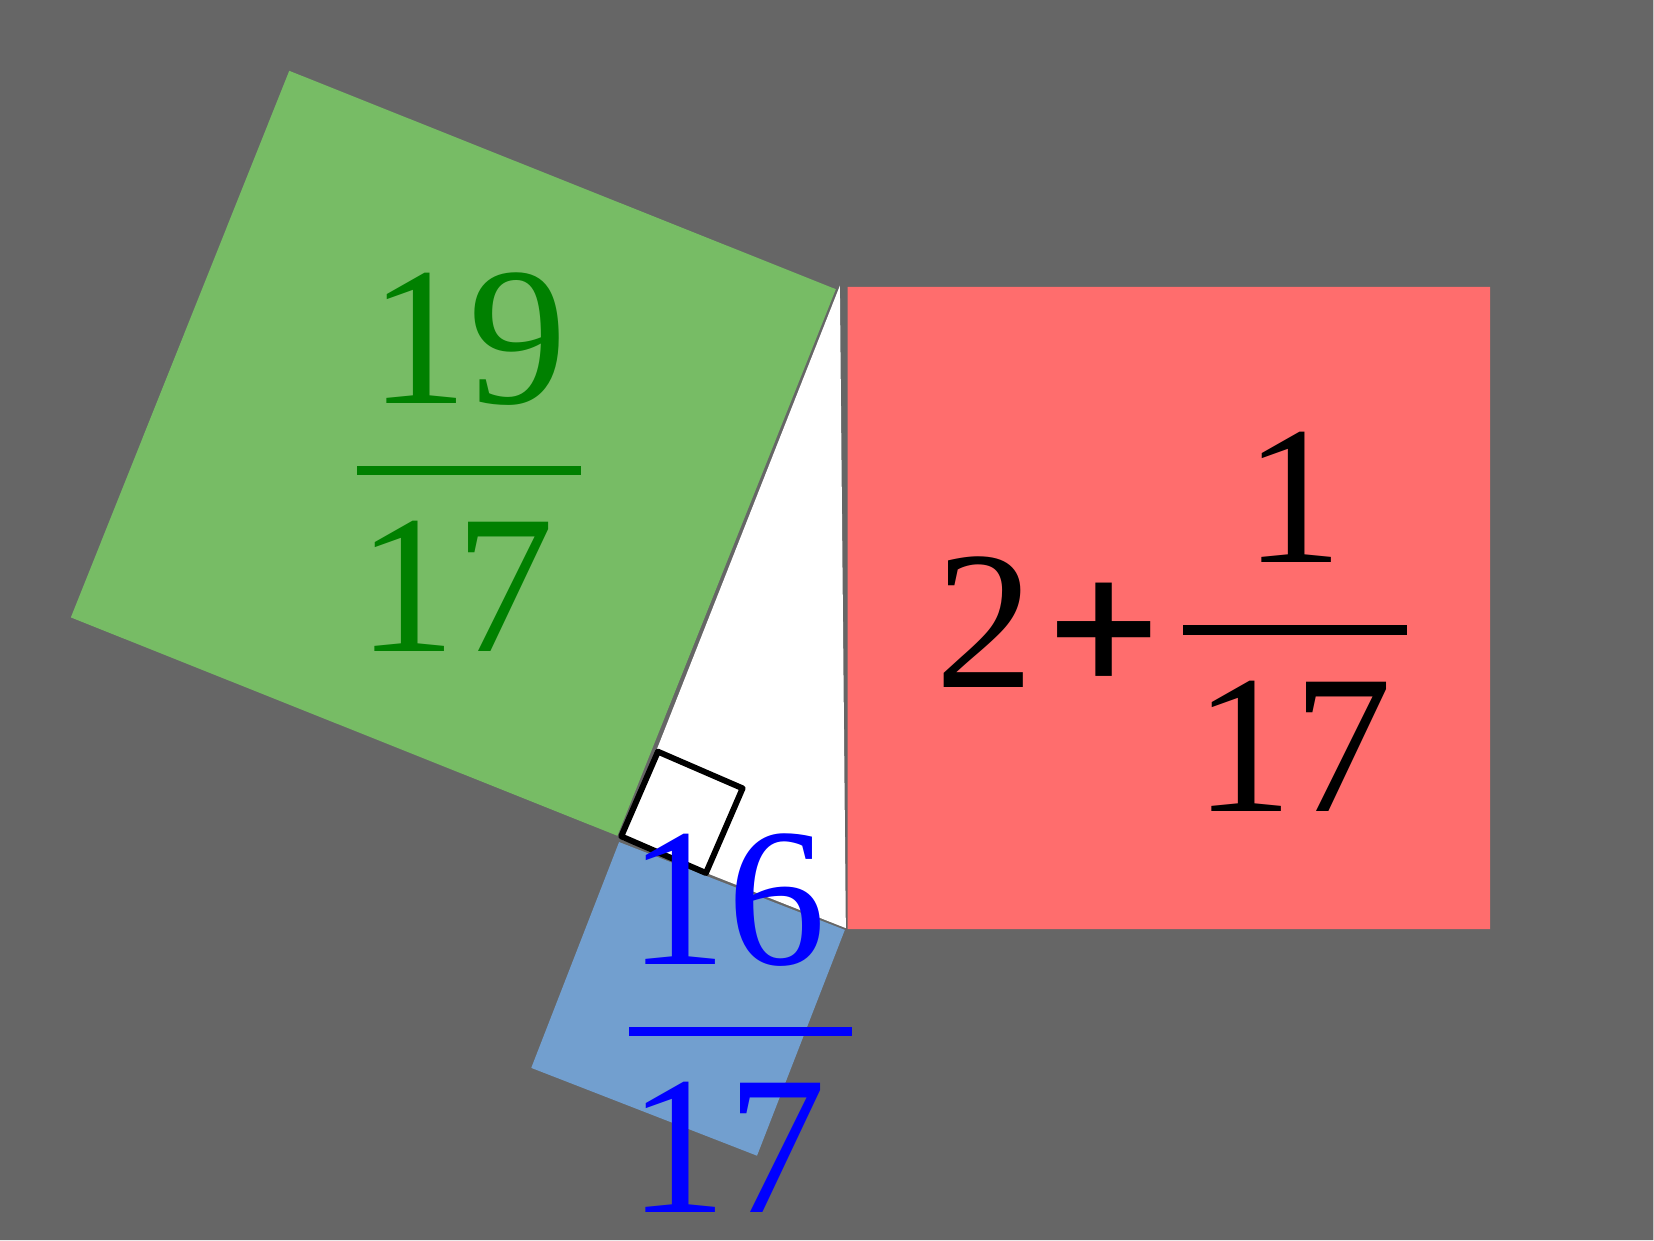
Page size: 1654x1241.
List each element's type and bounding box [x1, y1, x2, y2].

chart [566, 389, 1462, 1241]
chart [295, 230, 633, 700]
text_box [645, 757, 738, 791]
text_box [0, 0, 1654, 1241]
